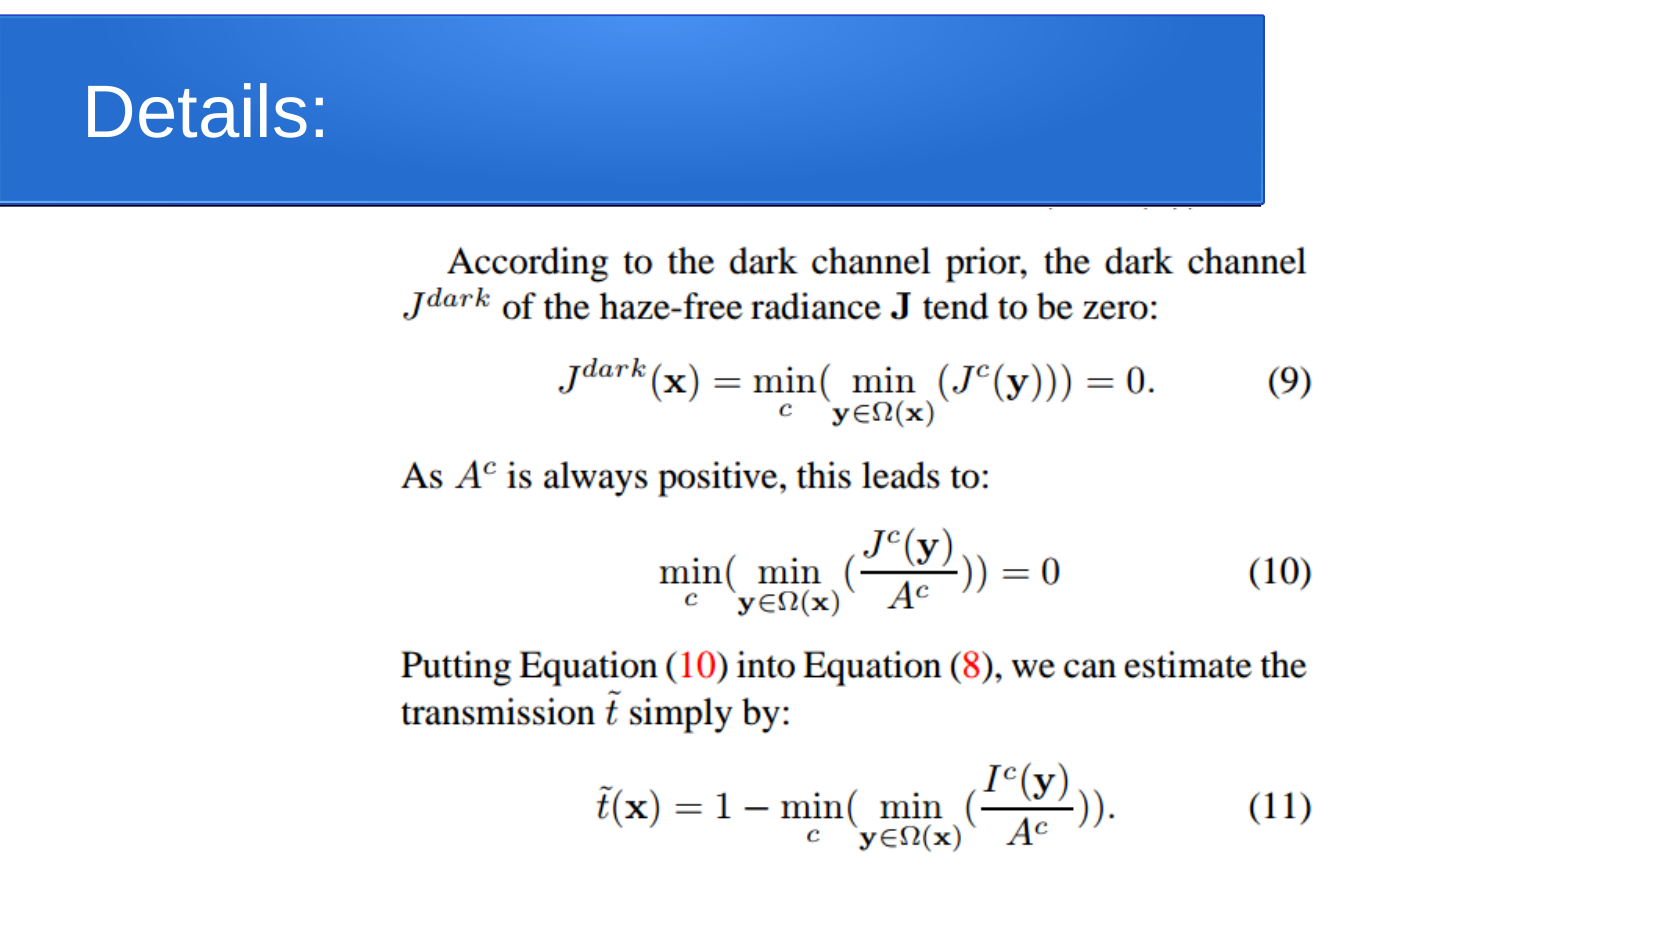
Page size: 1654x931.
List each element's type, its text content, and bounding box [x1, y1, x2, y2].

picture [349, 208, 1357, 914]
title Details: [82, 35, 1235, 189]
